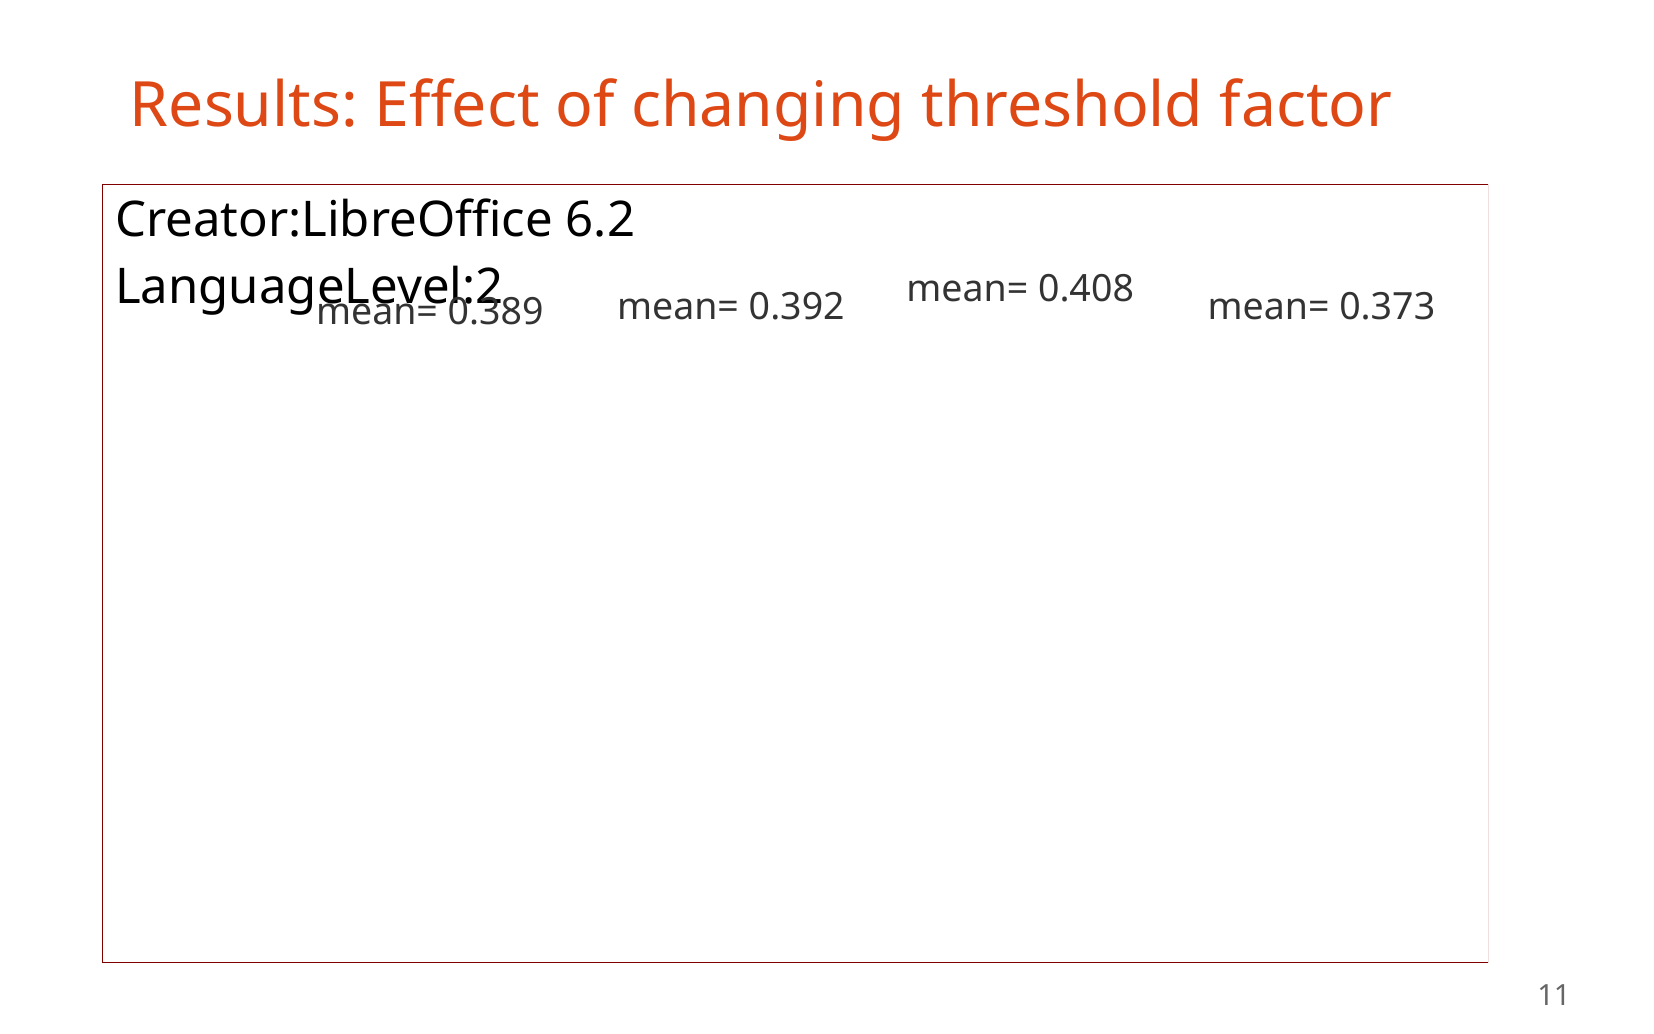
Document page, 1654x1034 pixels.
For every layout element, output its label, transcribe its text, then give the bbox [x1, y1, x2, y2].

text_box mean= 0.389 [301, 277, 550, 335]
text_box mean= 0.408 [891, 254, 1140, 311]
text_box mean= 0.373 [1192, 271, 1442, 329]
text_box mean= 0.392 [602, 271, 851, 329]
title Results: Effect of changing threshold factor [129, 49, 1518, 155]
picture [99, 180, 1489, 963]
